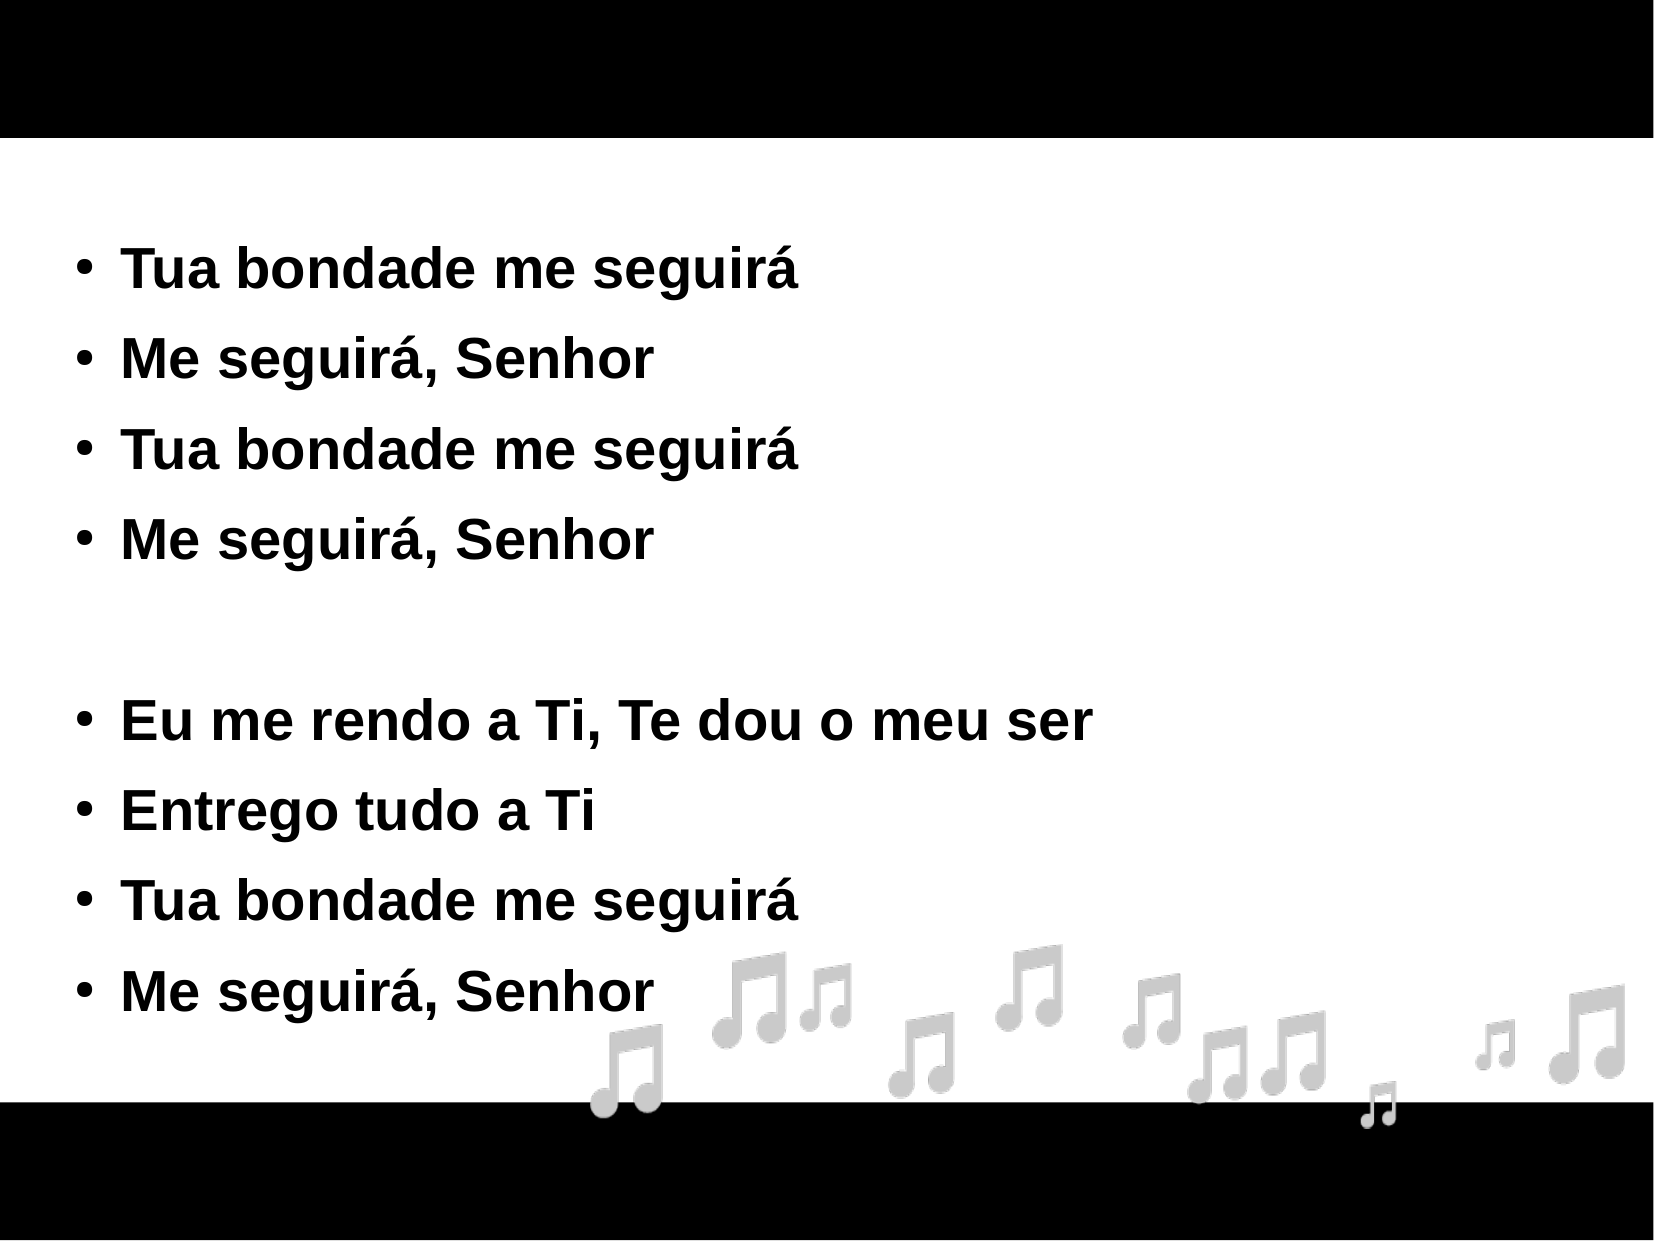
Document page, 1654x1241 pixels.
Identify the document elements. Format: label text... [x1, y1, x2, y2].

list Tua bondade me seguirá Me seguirá, Senhor Tua bondade me seguirá Me seguirá, Senhor Eu me rendo a Ti, Te dou o meu ser Entrego tudo a Ti Tua bondade me seguirá Me seguirá, Senhor [59, 236, 1595, 1024]
